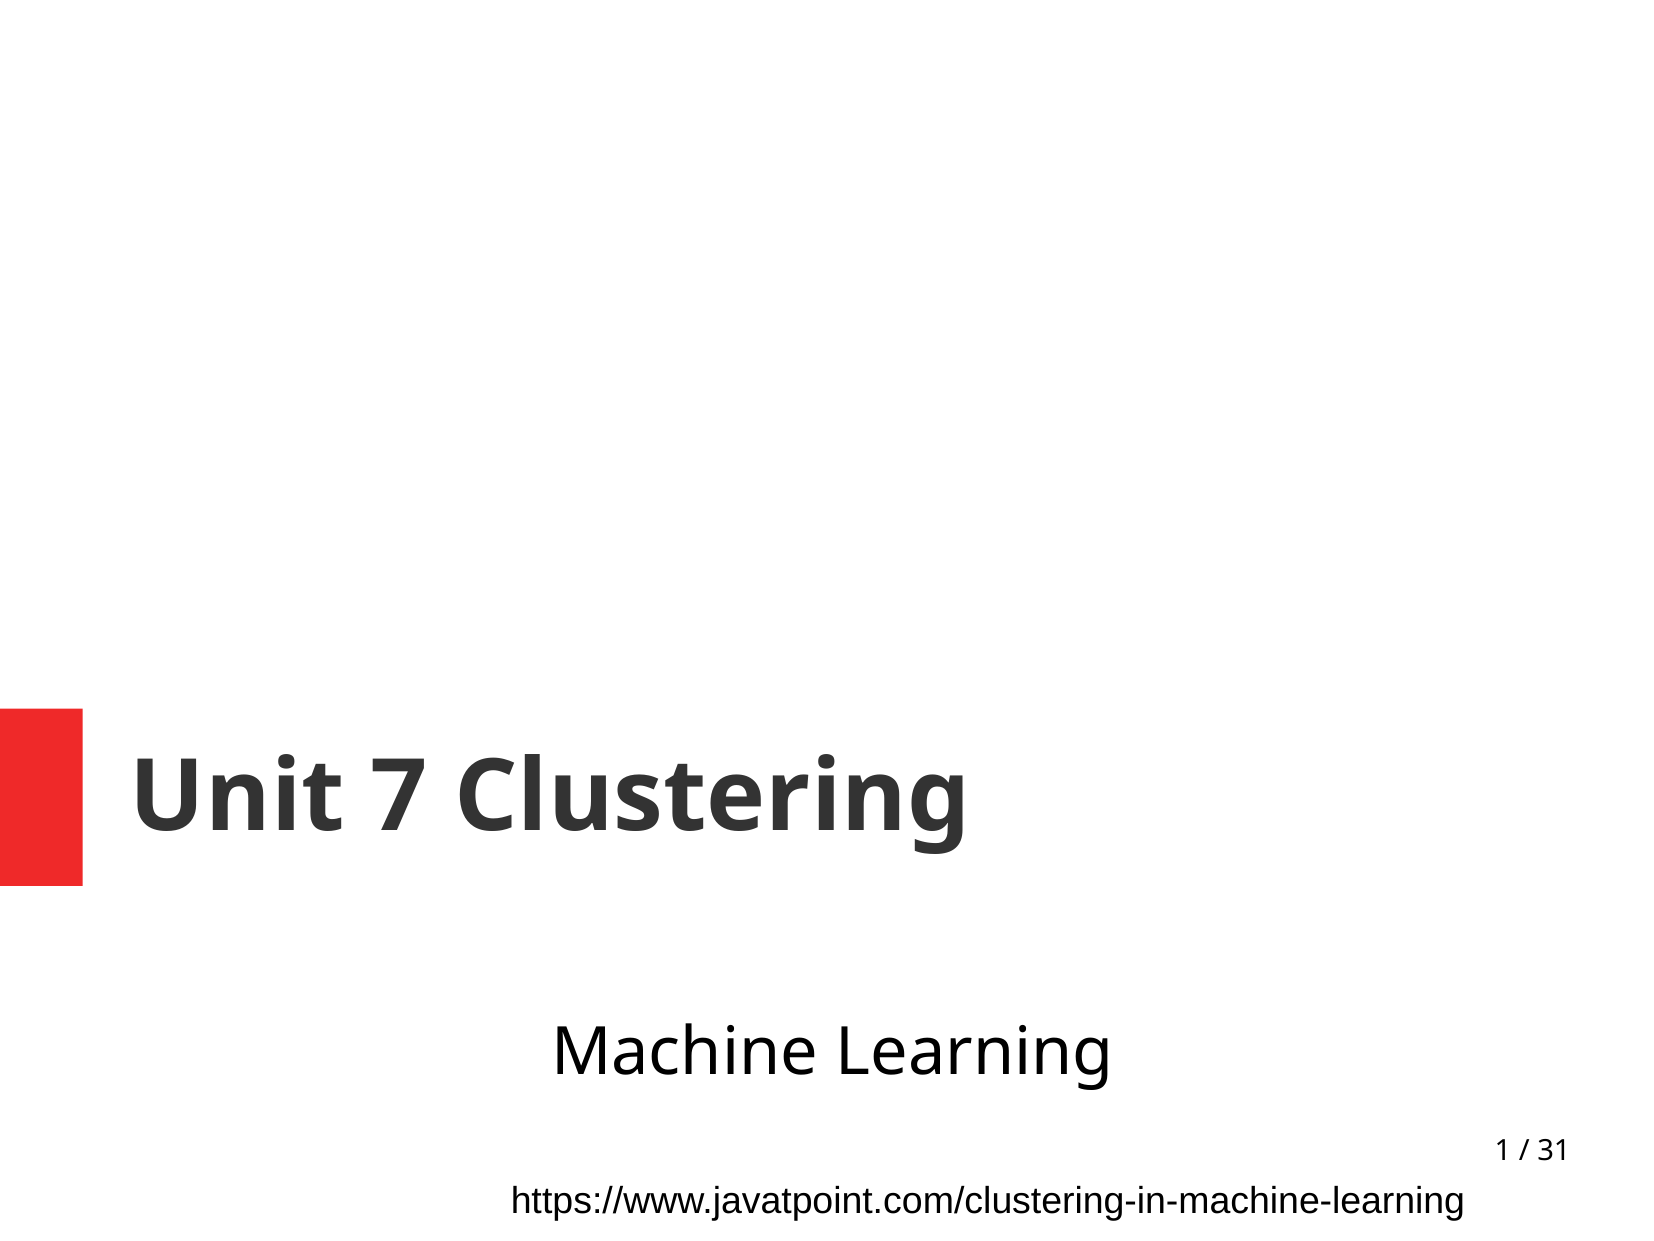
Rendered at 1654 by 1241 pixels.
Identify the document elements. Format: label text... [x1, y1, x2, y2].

text_box https://www.javatpoint.com/clustering-in-machine-learning [496, 1171, 1481, 1229]
title Unit 7 Clustering [129, 673, 1536, 910]
subtitle Machine Learning [129, 968, 1536, 1130]
